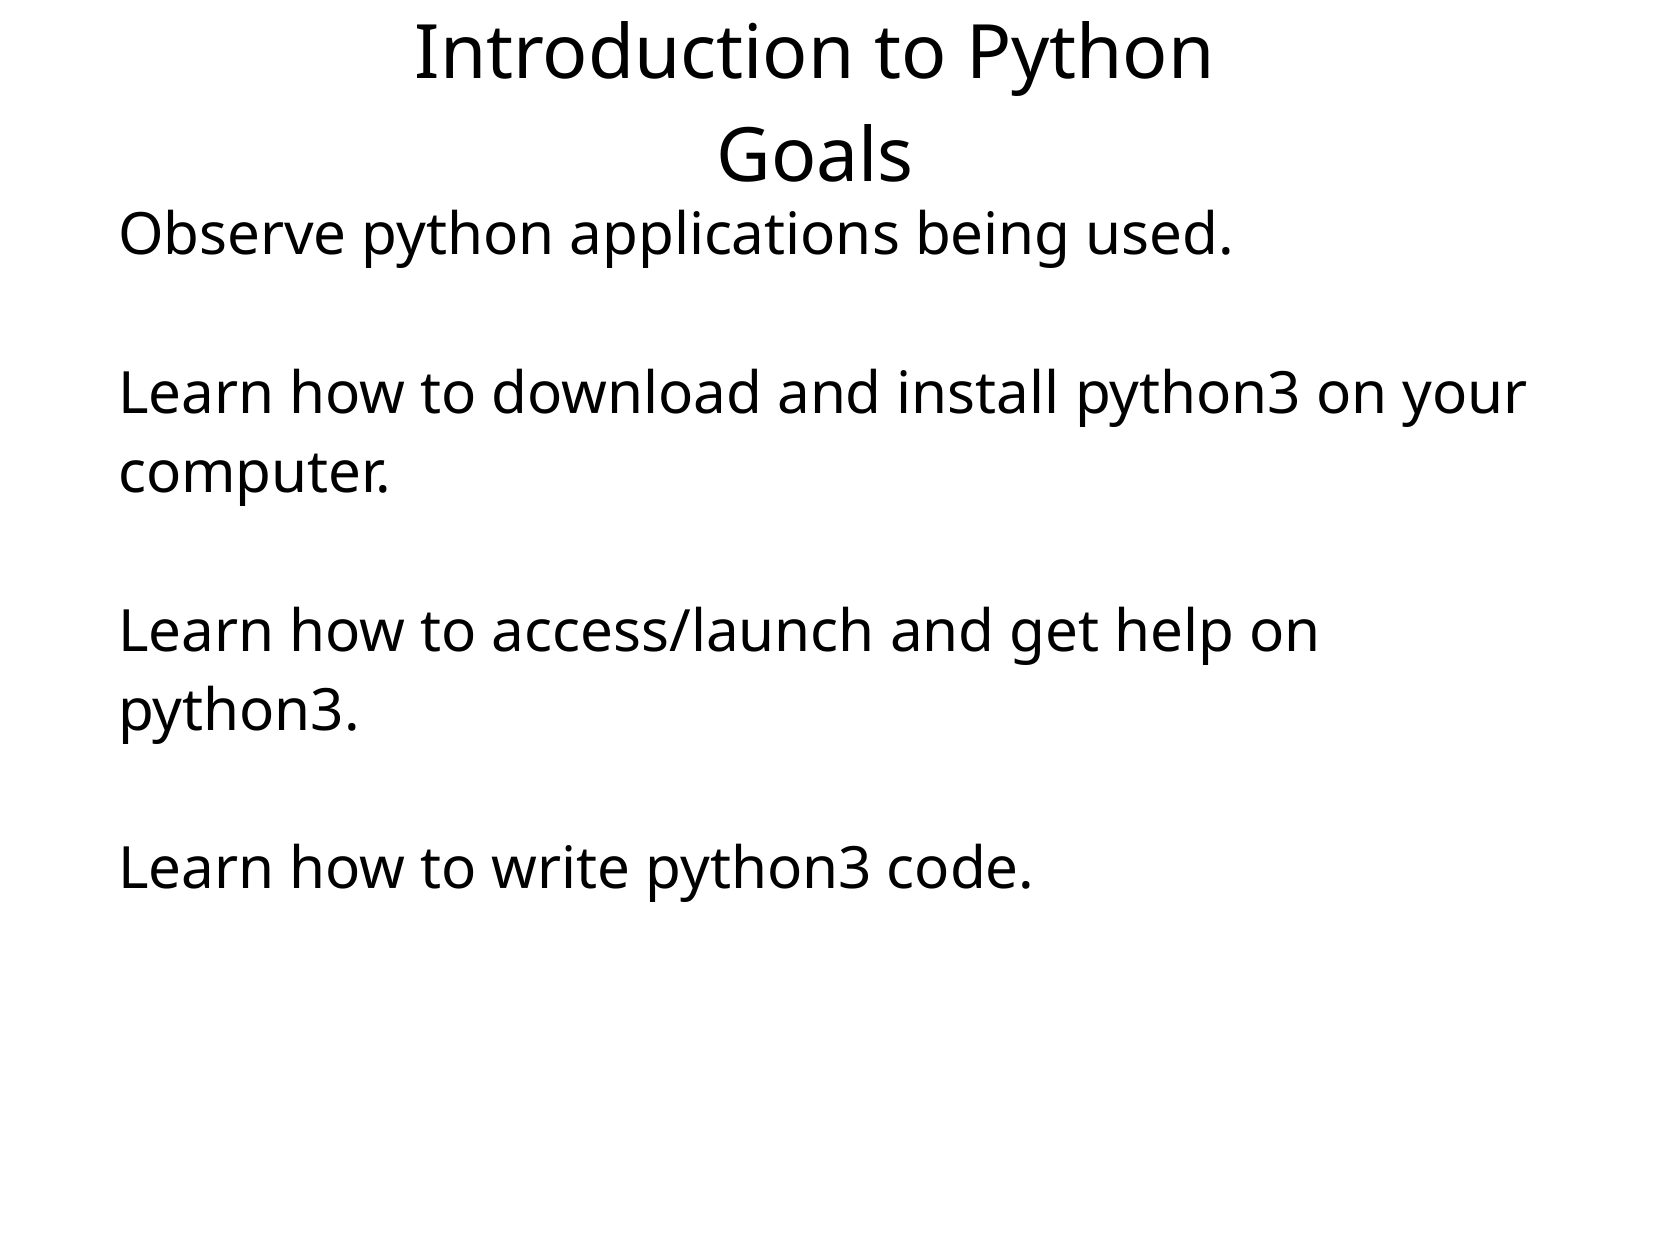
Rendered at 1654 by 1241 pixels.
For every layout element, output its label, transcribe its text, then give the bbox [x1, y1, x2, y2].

title Observe python applications being used. Learn how to download and install python3 on your computer. Learn how to access/launch and get help on python3. Learn how to write python3 code. [47, 259, 1536, 839]
title Introduction to Python Goals [70, 18, 1560, 184]
